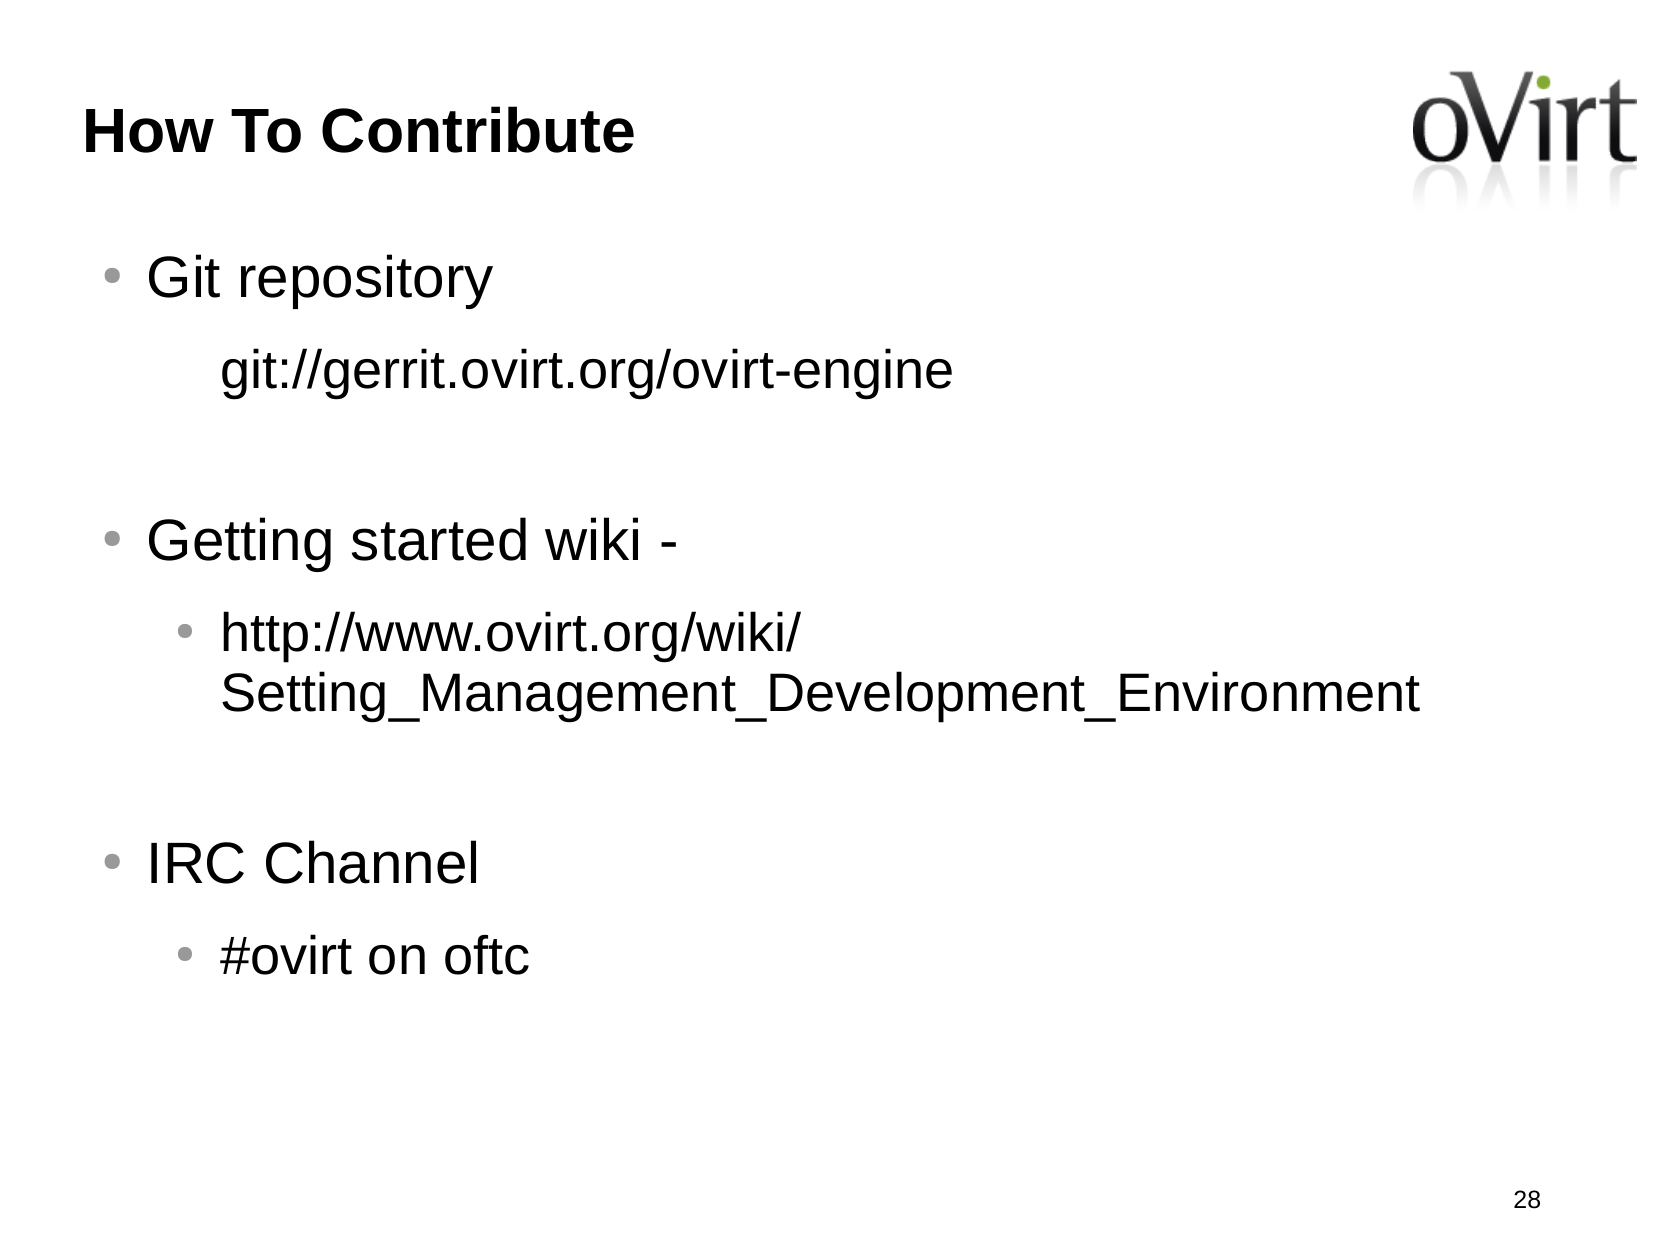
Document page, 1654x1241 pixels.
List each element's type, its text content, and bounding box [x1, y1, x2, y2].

picture [1413, 63, 1637, 212]
list Git repository git://gerrit.ovirt.org/ovirt-engine Getting started wiki - http://www.ovirt.org/wiki/Setting_Management_Development_Environment IRC Channel #ovirt on oftc [86, 244, 1576, 1039]
title How To Contribute [82, 37, 1303, 226]
